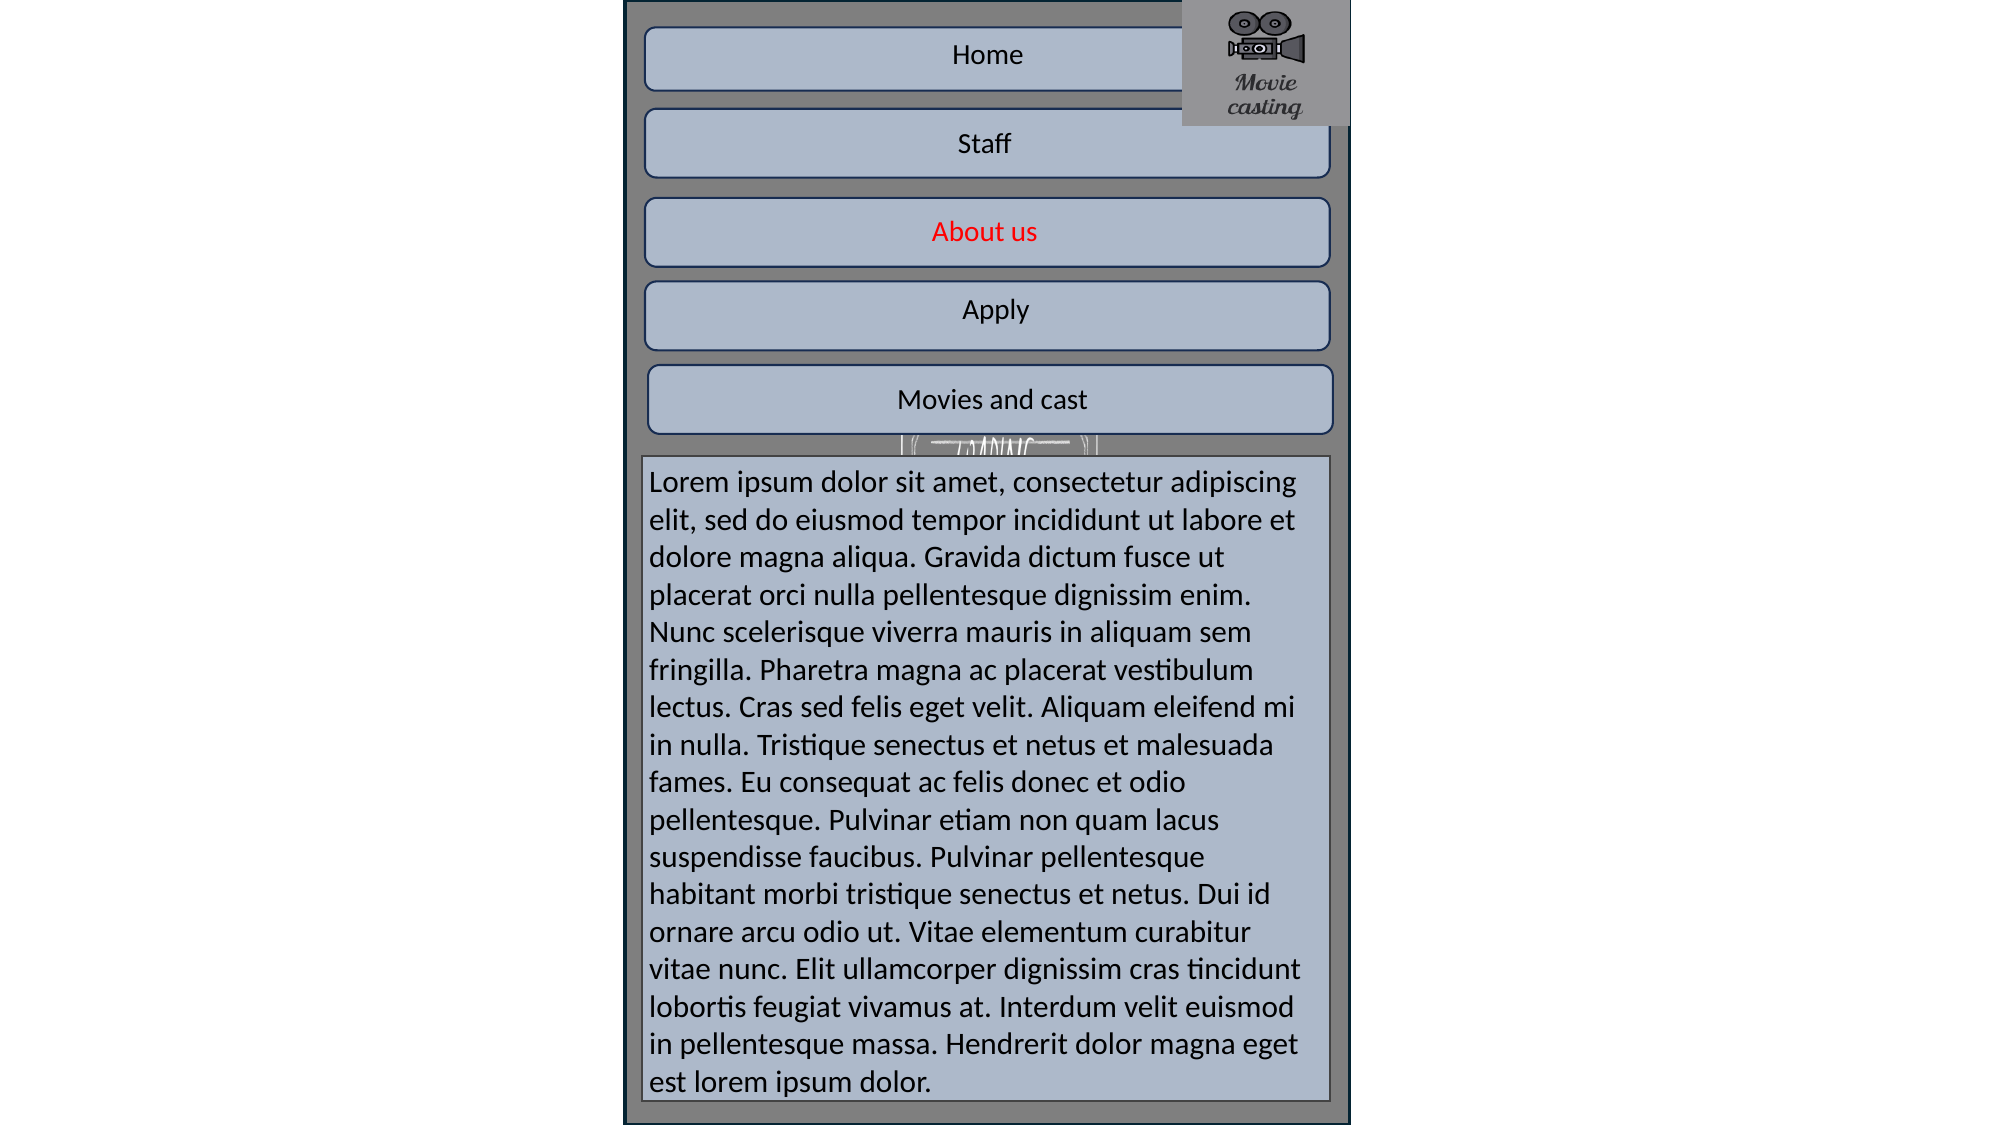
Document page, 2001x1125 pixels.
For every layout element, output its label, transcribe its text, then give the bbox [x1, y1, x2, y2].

text_box About us [916, 205, 1064, 256]
text_box Staff [942, 116, 1032, 168]
text_box Lorem ipsum dolor sit amet, consectetur adipiscing elit, sed do eiusmod tempor incididunt ut labore et dolore magna aliqua. Gravida dictum fusce ut placerat orci nulla pellentesque dignissim enim. Nunc scelerisque viverra mauris in aliquam sem fringilla. Pharetra magna ac placerat vestibulum lectus. Cras sed felis eget velit. Aliquam eleifend mi in nulla. Tristique senectus et netus et malesuada fames. Eu consequat ac felis donec et odio pellentesque. Pulvinar etiam non quam lacus suspendisse faucibus. Pulvinar pellentesque habitant morbi tristique senectus et netus. Dui id ornare arcu odio ut. Vitae elementum curabitur vitae nunc. Elit ullamcorper dignissim cras tincidunt lobortis feugiat vivamus at. Interdum velit euismod in pellentesque massa. Hendrerit dolor magna eget est lorem ipsum dolor. [634, 454, 1330, 1125]
text_box Home [937, 27, 1041, 78]
text_box Movies and cast [882, 373, 1113, 424]
text_box [625, 0, 1350, 1125]
text_box Apply [947, 282, 1048, 334]
picture [1182, 0, 1349, 126]
